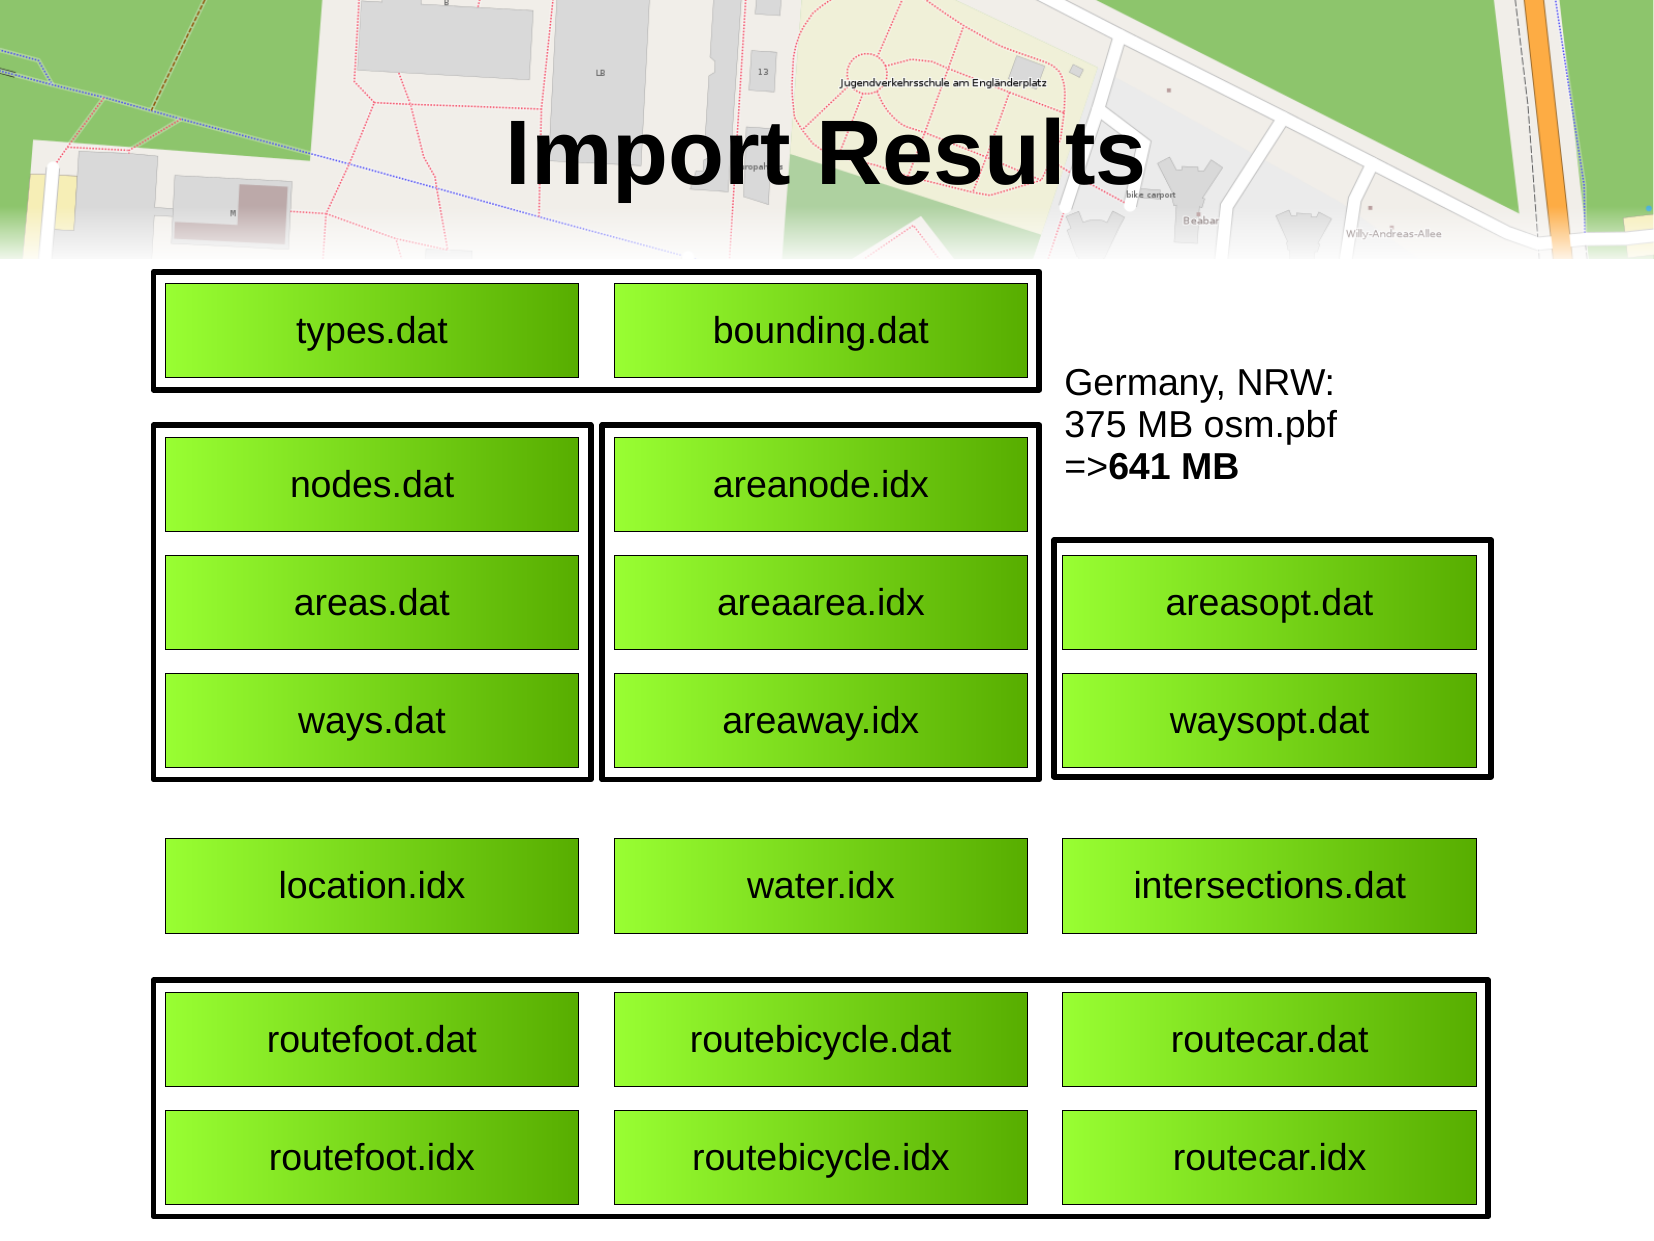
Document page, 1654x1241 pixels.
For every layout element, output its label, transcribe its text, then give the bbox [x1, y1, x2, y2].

text_box types.dat [165, 283, 579, 378]
text_box routebicycle.dat [614, 992, 1028, 1087]
text_box ways.dat [165, 673, 579, 768]
text_box intersections.dat [1062, 838, 1477, 934]
text_box areasopt.dat [1062, 555, 1477, 650]
text_box bounding.dat [614, 283, 1028, 378]
text_box waysopt.dat [1062, 673, 1477, 768]
picture [0, 0, 1654, 211]
text_box routefoot.dat [165, 992, 579, 1087]
title Import Results [82, 49, 1571, 257]
text_box areaway.idx [614, 673, 1028, 768]
text_box nodes.dat [165, 437, 579, 532]
text_box areas.dat [165, 555, 579, 650]
text_box Germany, NRW: 375 MB osm.pbf =>641 MB [1049, 354, 1355, 511]
text_box routecar.dat [1062, 992, 1477, 1087]
text_box routefoot.idx [165, 1110, 579, 1205]
text_box areanode.idx [614, 437, 1028, 532]
text_box water.idx [614, 838, 1028, 934]
text_box areaarea.idx [614, 555, 1028, 650]
text_box location.idx [165, 838, 579, 934]
text_box routecar.idx [1062, 1110, 1477, 1205]
text_box routebicycle.idx [614, 1110, 1028, 1205]
